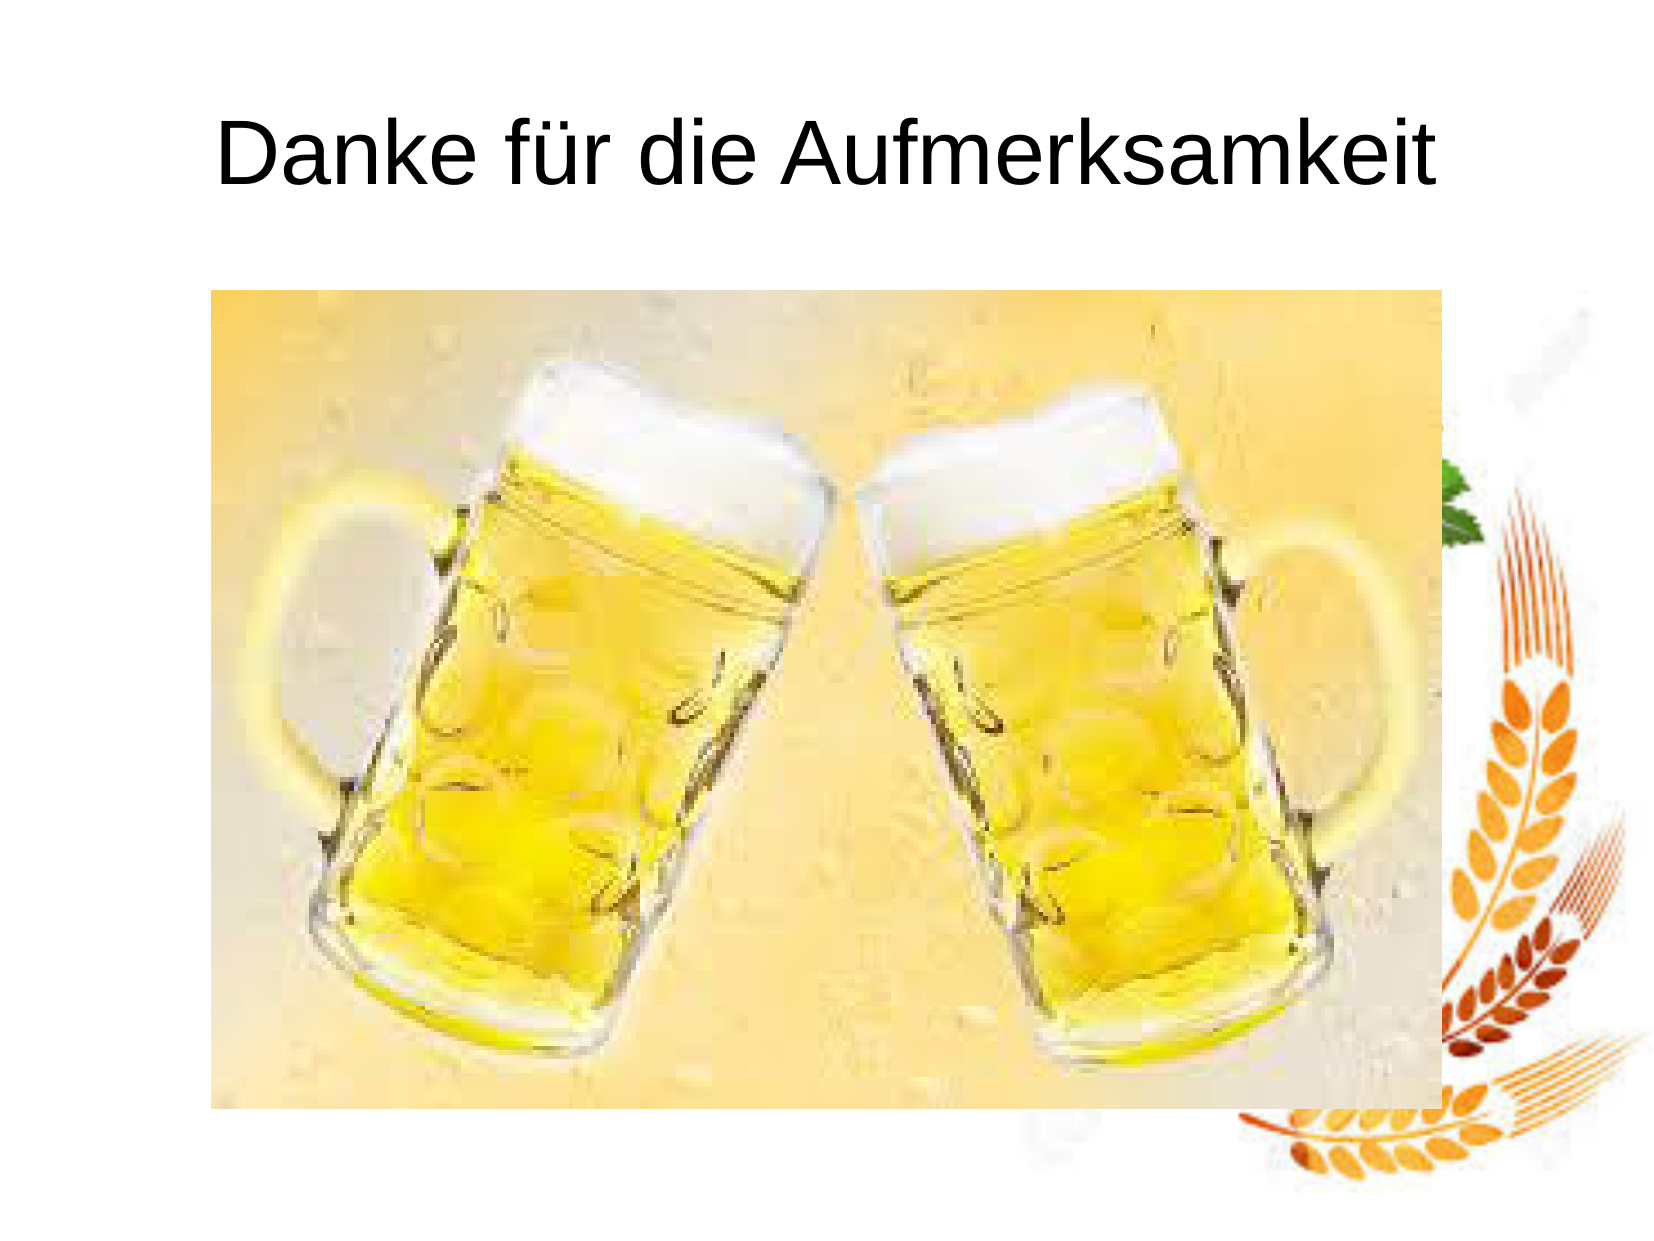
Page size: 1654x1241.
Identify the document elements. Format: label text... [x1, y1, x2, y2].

title Danke für die Aufmerksamkeit [82, 49, 1571, 257]
picture [211, 290, 1654, 1193]
